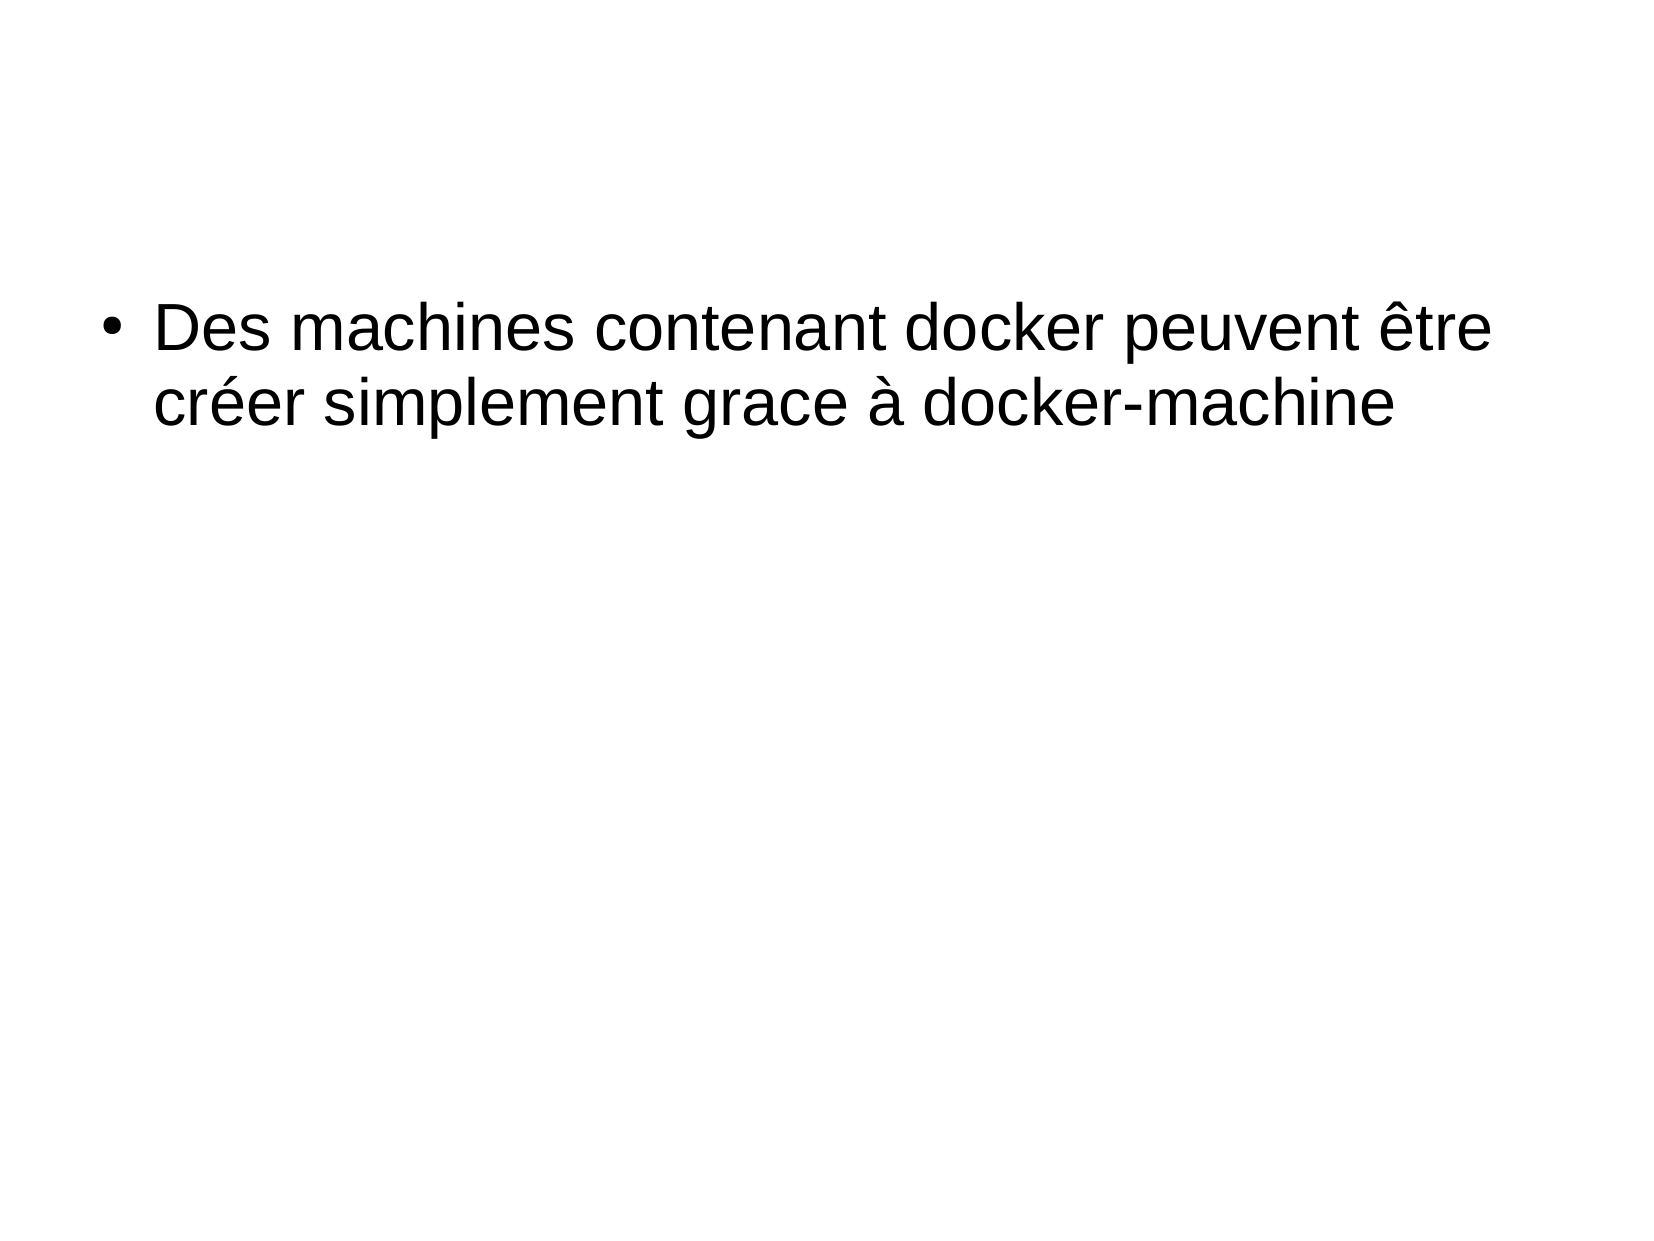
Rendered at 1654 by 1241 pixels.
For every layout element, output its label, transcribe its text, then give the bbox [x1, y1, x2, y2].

list Des machines contenant docker peuvent être créer simplement grace à docker-machine [82, 290, 1571, 1010]
